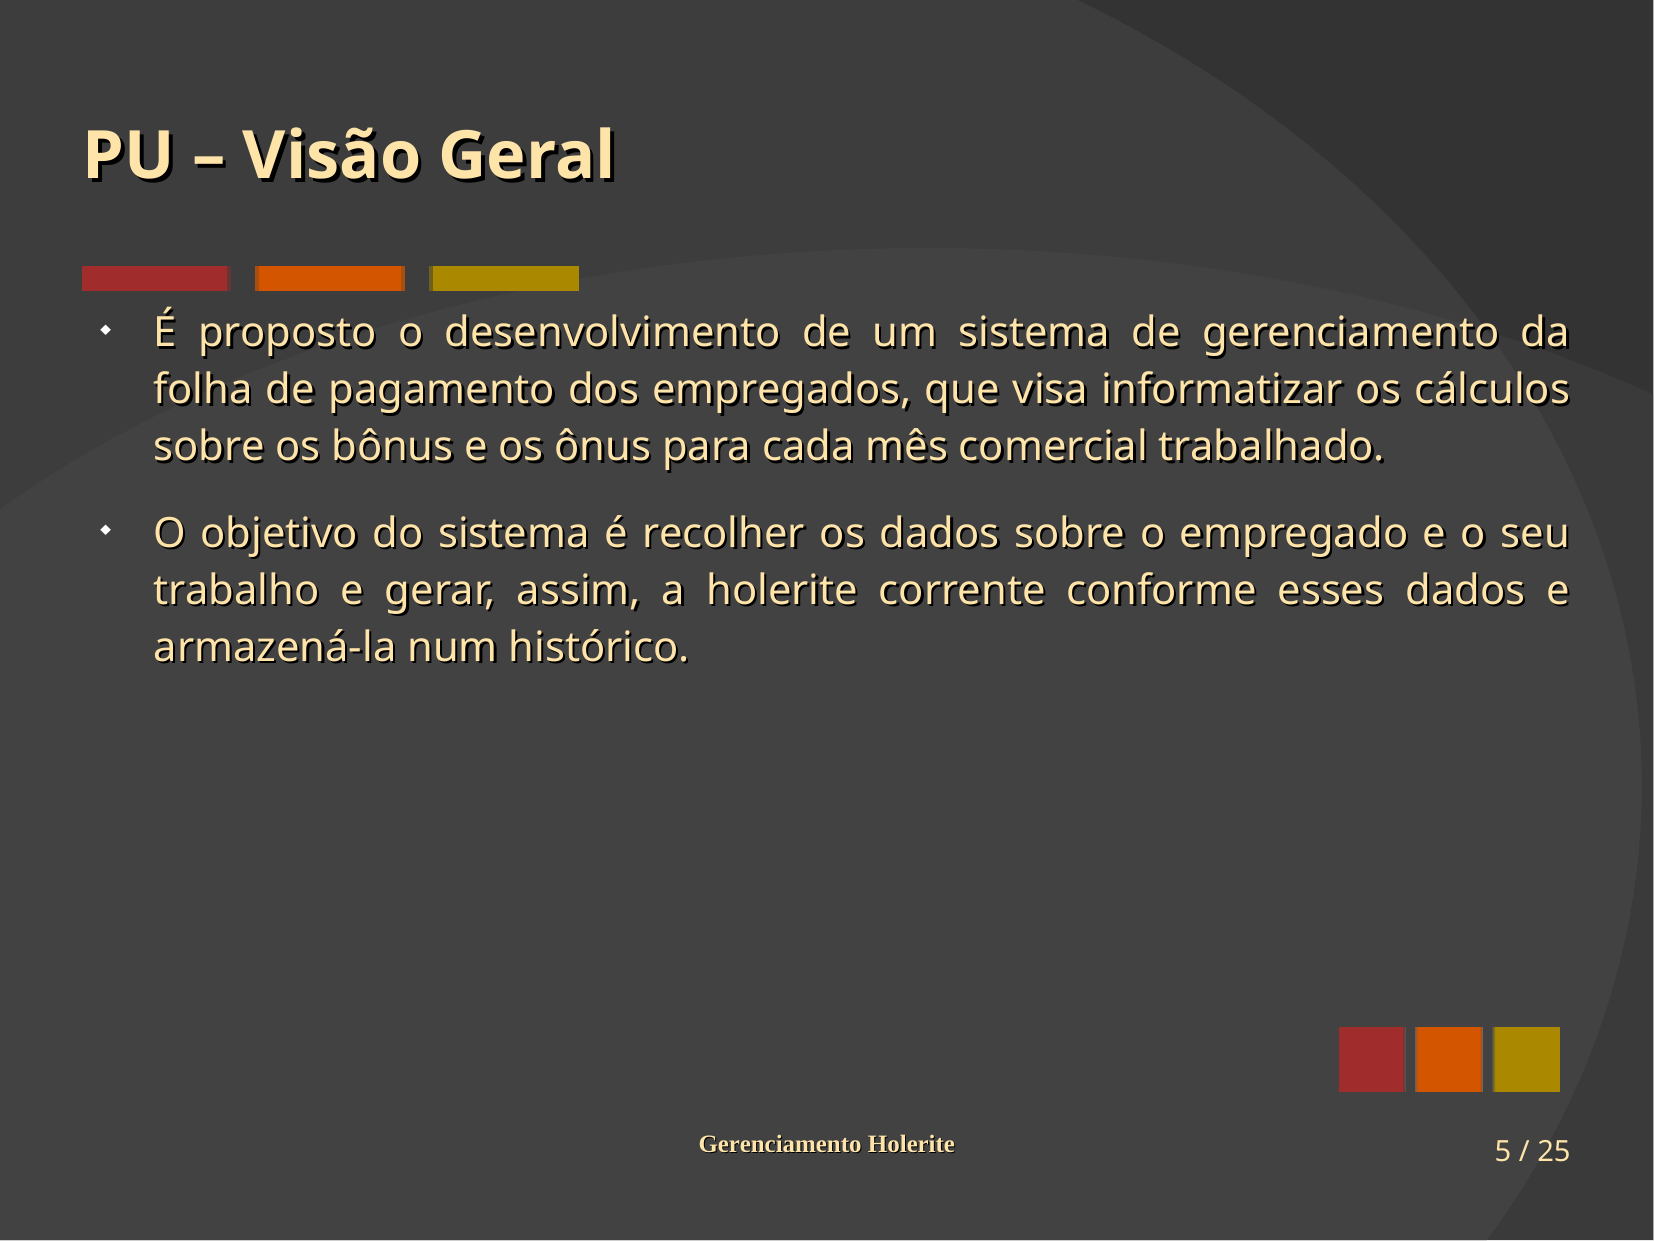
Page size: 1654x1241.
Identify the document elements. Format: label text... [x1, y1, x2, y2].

picture [82, 266, 579, 291]
title PU – Visão Geral [82, 49, 1571, 257]
picture [1339, 1027, 1560, 1092]
list É proposto o desenvolvimento de um sistema de gerenciamento da folha de pagamento dos empregados, que visa informatizar os cálculos sobre os bônus e os ônus para cada mês comercial trabalhado. O objetivo do sistema é recolher os dados sobre o empregado e o seu trabalho e gerar, assim, a holerite corrente conforme esses dados e armazená-la num histórico. [82, 302, 1571, 1022]
